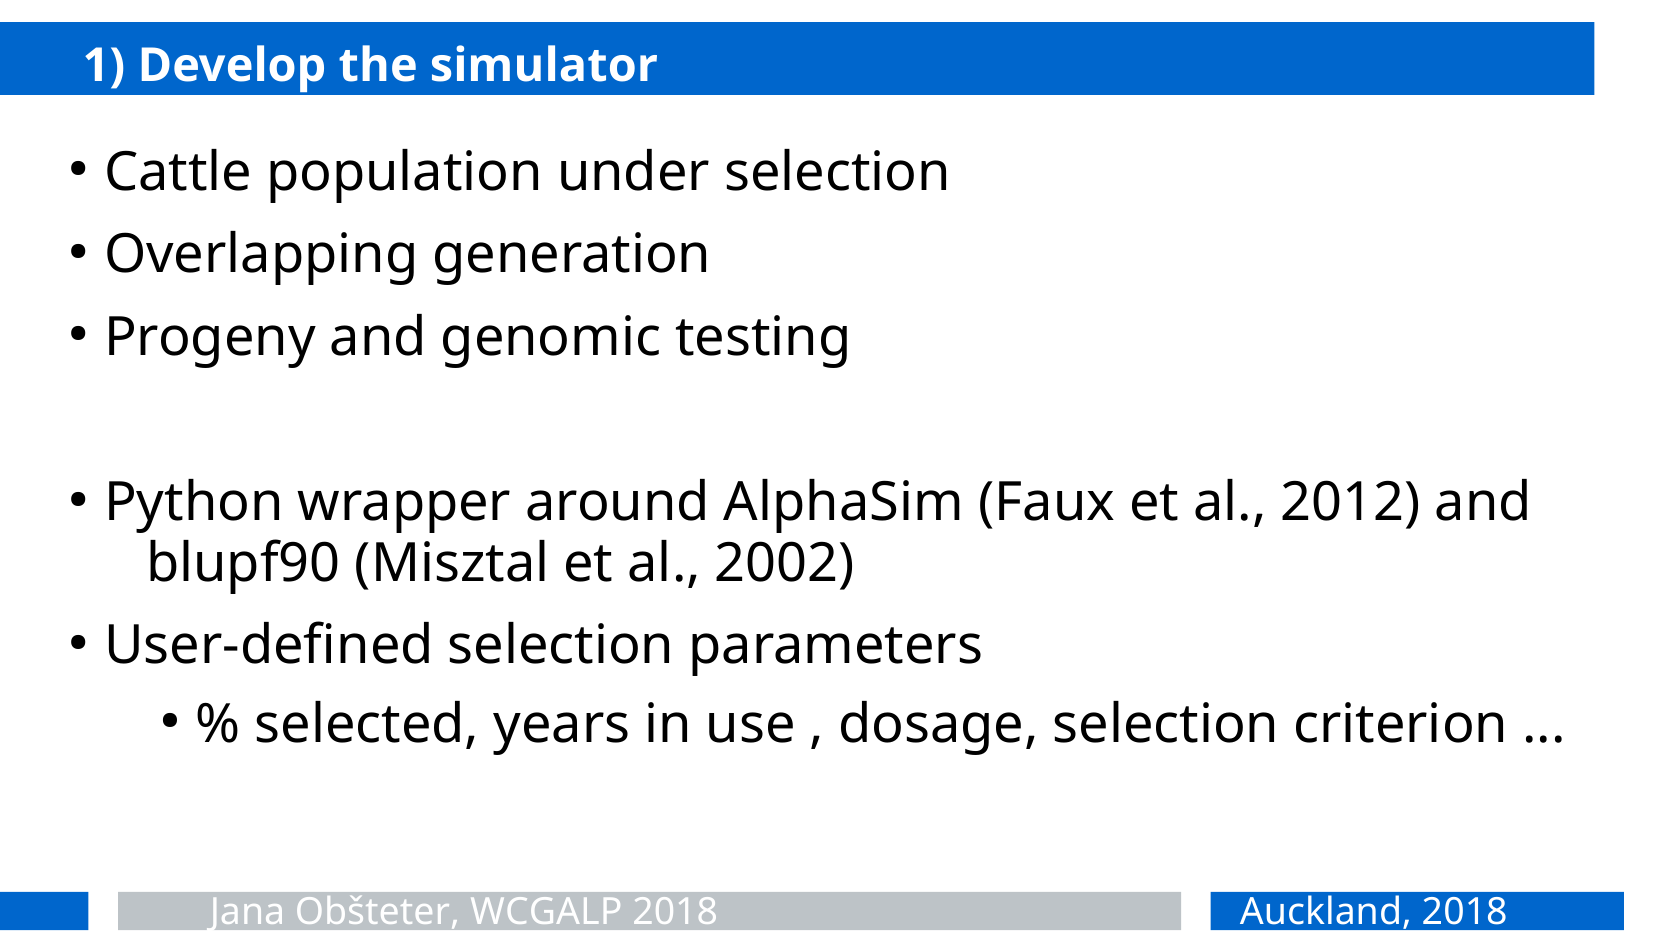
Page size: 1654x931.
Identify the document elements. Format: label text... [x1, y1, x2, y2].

title 1) Develop the simulator [82, 37, 1105, 95]
list Cattle population under selection Overlapping generation Progeny and genomic testing Python wrapper around AlphaSim (Faux et al., 2012) and blupf90 (Misztal et al., 2002) User-defined selection parameters % selected, years in use , dosage, selection criterion ... [68, 137, 1571, 835]
